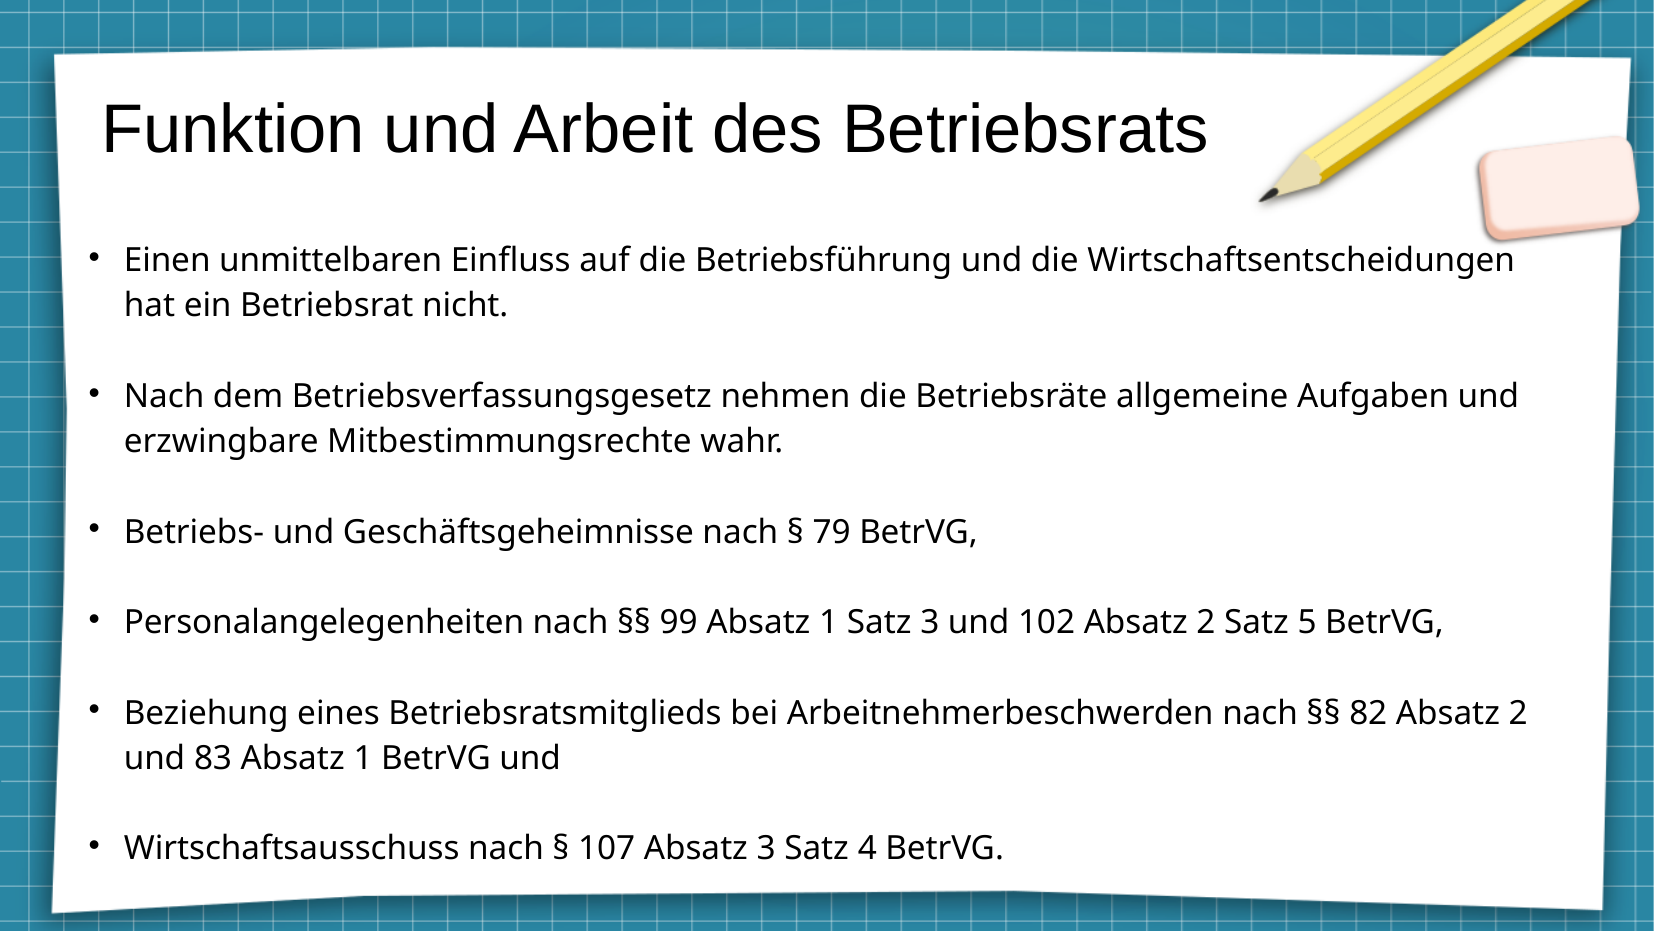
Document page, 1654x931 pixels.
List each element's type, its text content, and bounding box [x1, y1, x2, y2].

list Einen unmittelbaren Einfluss auf die Betriebsführung und die Wirtschaftsentscheidungen hat ein Betriebsrat nicht. Nach dem Betriebsverfassungsgesetz nehmen die Betriebsräte allgemeine Aufgaben und erzwingbare Mitbestimmungsrechte wahr. Betriebs- und Geschäftsgeheimnisse nach § 79 BetrVG, Personalangelegenheiten nach §§ 99 Absatz 1 Satz 3 und 102 Absatz 2 Satz 5 BetrVG, Beziehung eines Betriebsratsmitglieds bei Arbeitnehmerbeschwerden nach §§ 82 Absatz 2 und 83 Absatz 1 BetrVG und Wirtschaftsausschuss nach § 107 Absatz 3 Satz 4 BetrVG. [88, 236, 1577, 886]
title Funktion und Arbeit des Betriebsrats [0, 51, 1400, 207]
picture [0, 0, 1654, 931]
